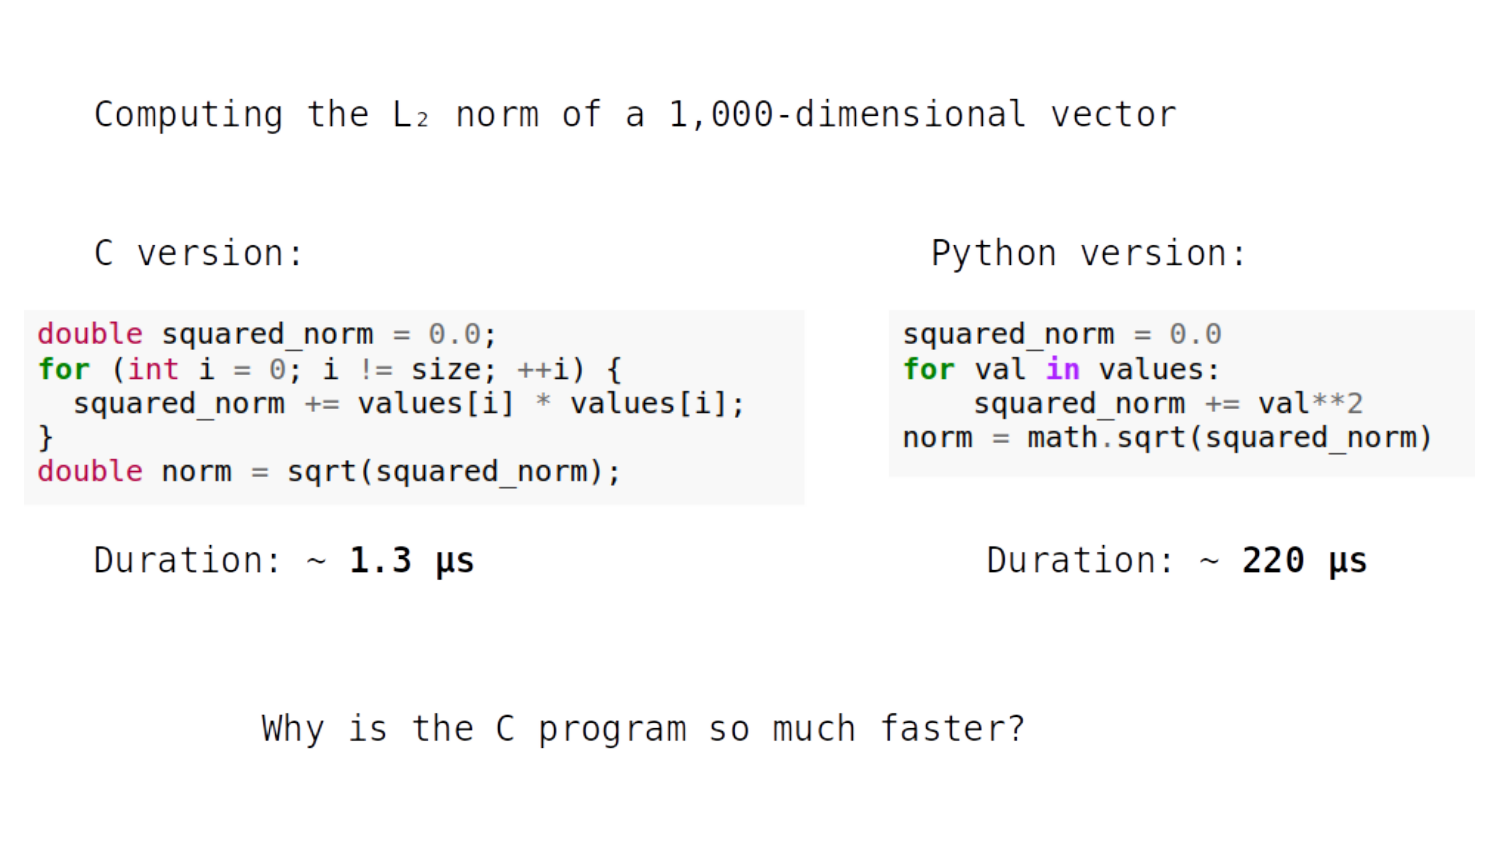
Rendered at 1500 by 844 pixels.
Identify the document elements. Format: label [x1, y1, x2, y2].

picture [24, 87, 1475, 756]
